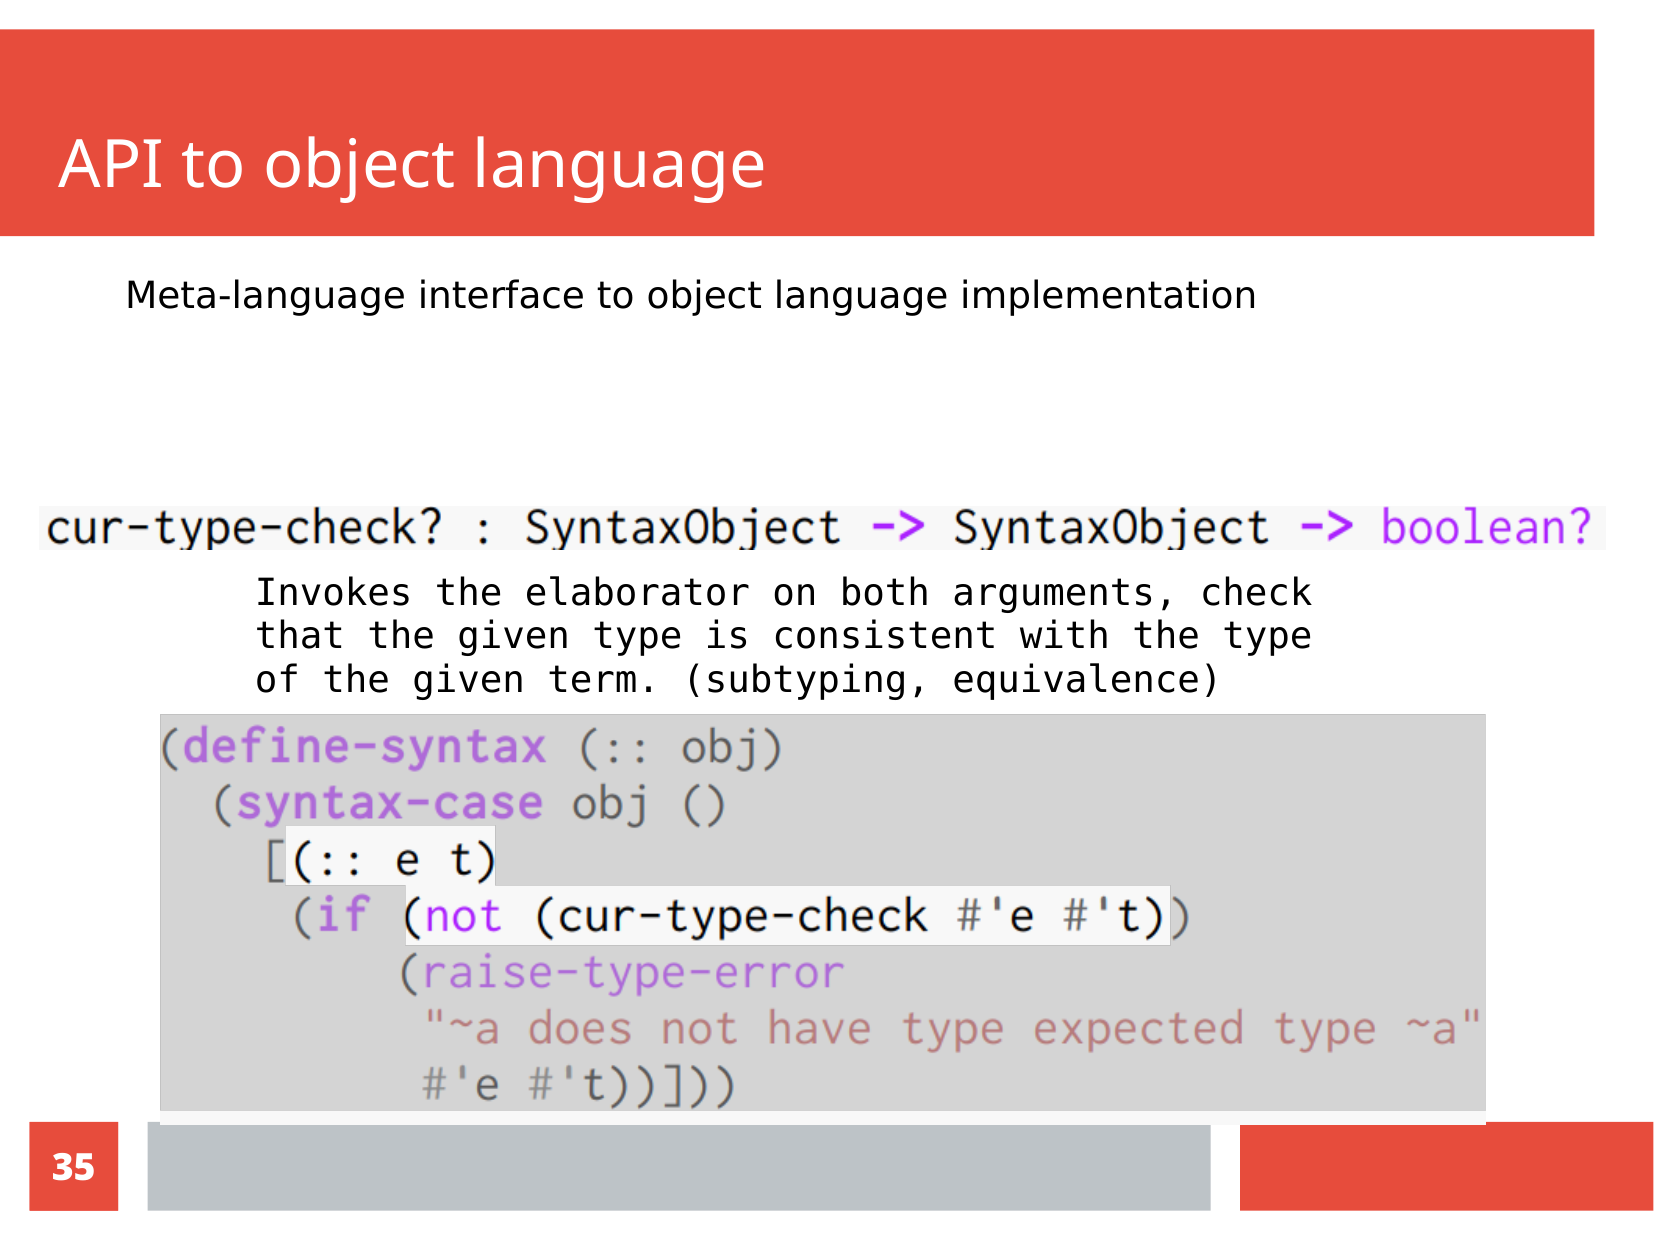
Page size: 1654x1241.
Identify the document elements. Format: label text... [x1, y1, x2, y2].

text_box [160, 714, 1486, 1111]
text_box Meta-language interface to object language implementation [75, 266, 1274, 325]
picture [160, 1111, 1486, 1126]
picture [39, 506, 1606, 550]
title API to object language [59, 59, 1595, 207]
picture [286, 826, 1170, 945]
text_box Invokes the elaborator on both arguments, check that the given type is consistent with the type of the given term. (subtyping, equivalence) [240, 563, 1336, 709]
